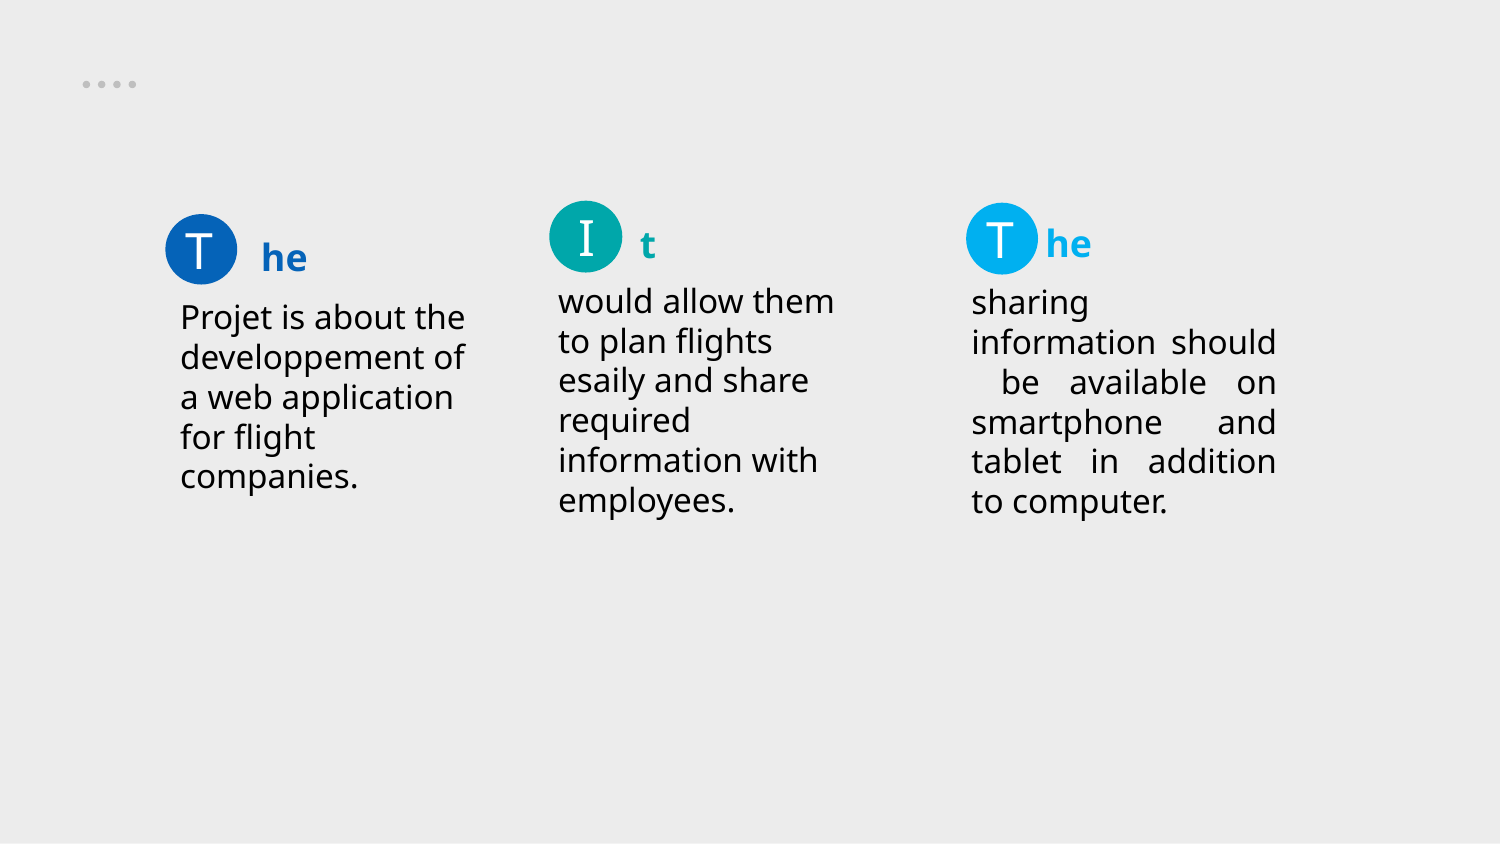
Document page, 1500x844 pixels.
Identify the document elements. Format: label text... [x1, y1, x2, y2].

text_box would allow them to plan flights esaily and share required information with employees. [543, 272, 875, 557]
text_box [966, 220, 971, 257]
text_box sharing information should be available on smartphone and tablet in addition to computer. [956, 273, 1293, 529]
text_box [1029, 214, 1039, 263]
text_box he [246, 226, 515, 317]
text_box T [170, 212, 228, 288]
text_box [611, 210, 623, 263]
text_box [165, 232, 170, 267]
text_box he [1030, 212, 1299, 273]
text_box I [563, 198, 611, 272]
text_box [228, 225, 238, 273]
text_box [549, 208, 563, 265]
text_box t [625, 213, 898, 274]
text_box Projet is about the developpement of a web application for flight companies. [165, 288, 485, 534]
text_box T [971, 200, 1029, 273]
